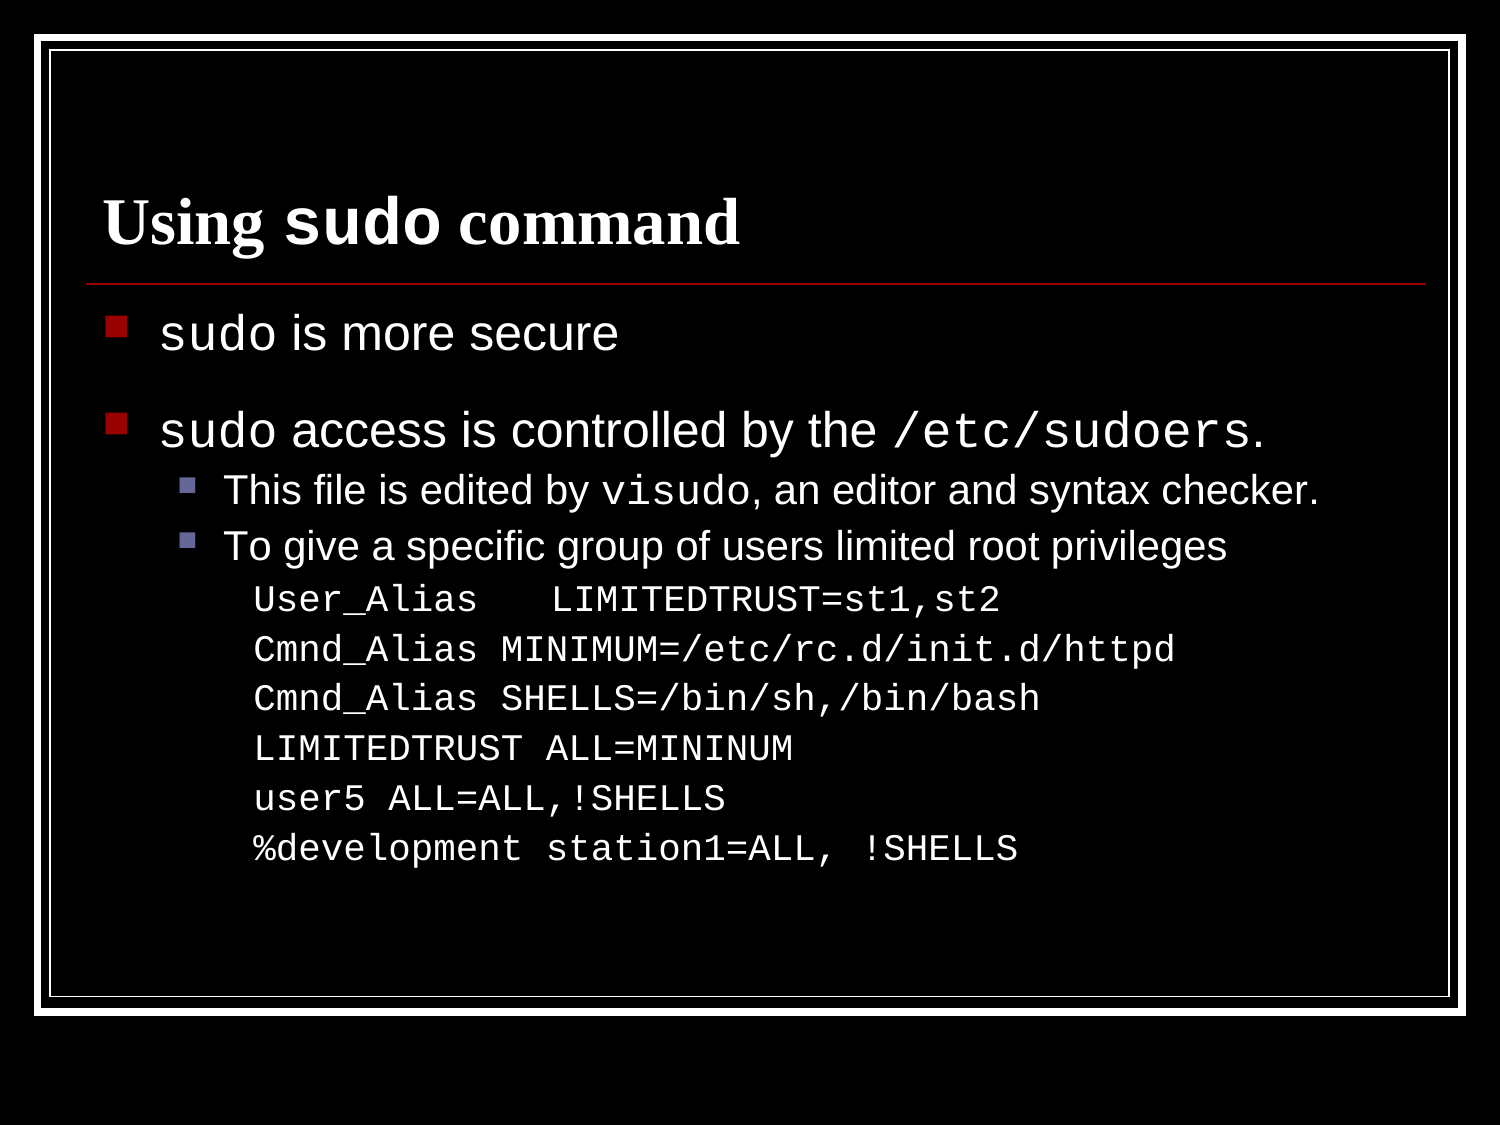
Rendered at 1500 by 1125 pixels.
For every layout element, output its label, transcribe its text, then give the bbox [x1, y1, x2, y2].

list sudo is more secure sudo access is controlled by the /etc/sudoers. This file is edited by visudo, an editor and syntax checker. To give a specific group of users limited root privileges User_Alias LIMITEDTRUST=st1,st2 Cmnd_Alias MINIMUM=/etc/rc.d/init.d/httpd Cmnd_Alias SHELLS=/bin/sh,/bin/bash LIMITEDTRUST ALL=MININUM user5 ALL=ALL,!SHELLS %development station1=ALL, !SHELLS [87, 299, 1426, 963]
title Using sudo command [87, 77, 1426, 266]
